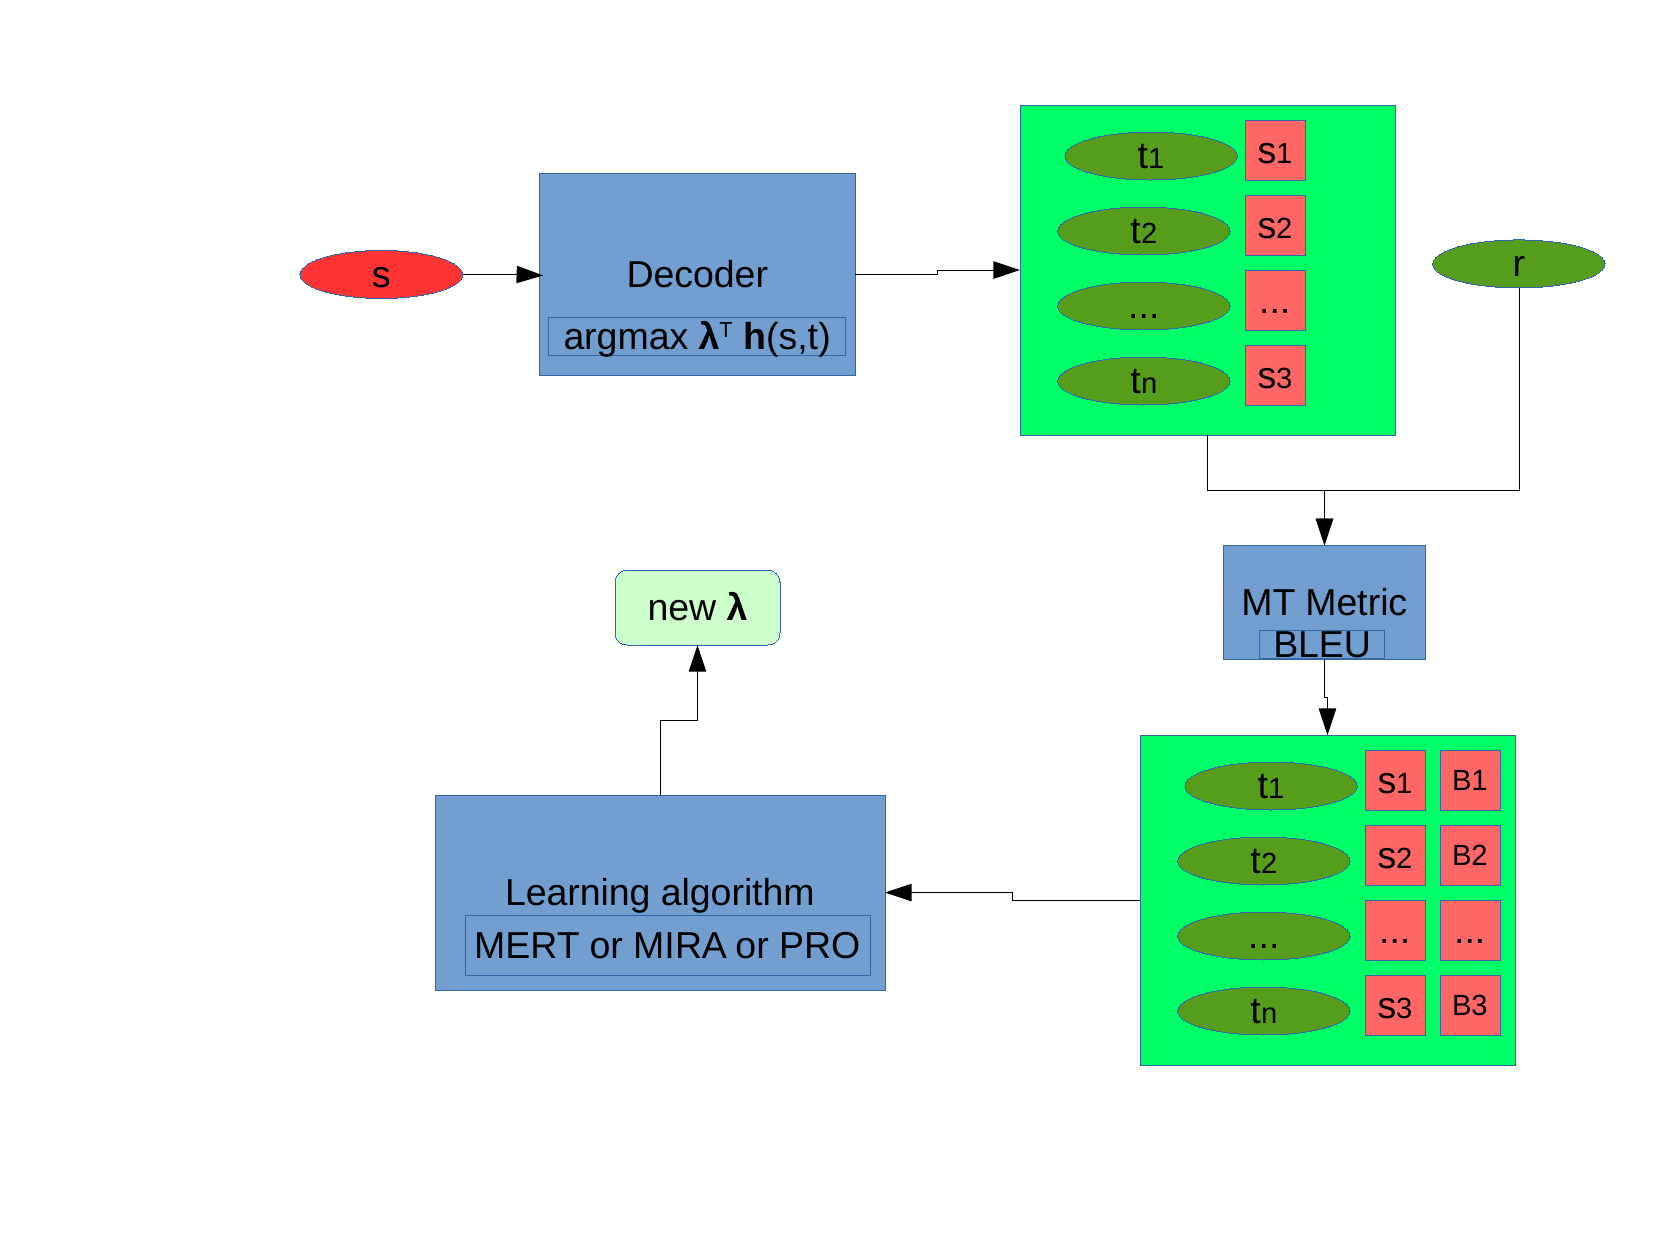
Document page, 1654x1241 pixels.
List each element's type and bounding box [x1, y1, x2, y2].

text_box [285, 75, 1621, 1126]
